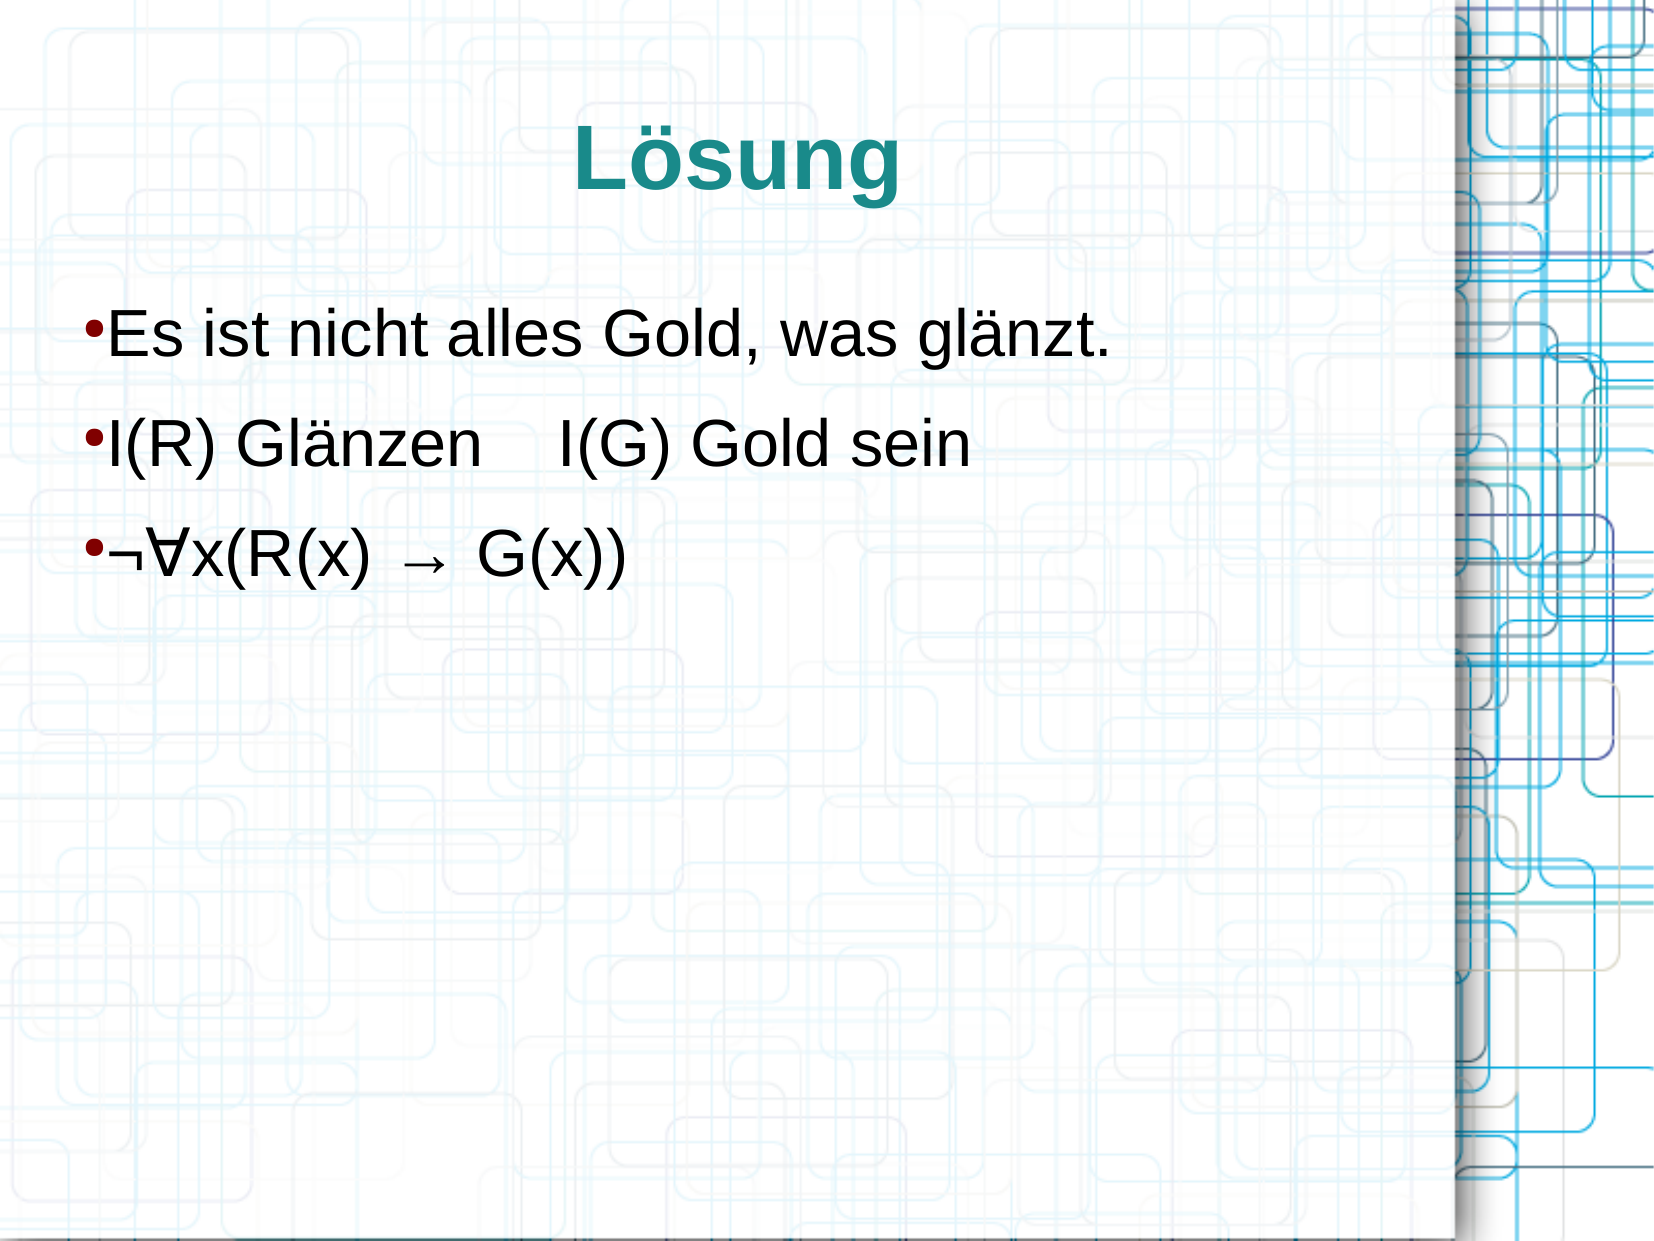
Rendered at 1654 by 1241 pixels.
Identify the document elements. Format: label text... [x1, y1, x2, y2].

list Es ist nicht alles Gold, was glänzt. I(R) Glänzen I(G) Gold sein ¬∀x(R(x) → G(x)) [82, 290, 1418, 1109]
title Lösung [59, 49, 1418, 257]
